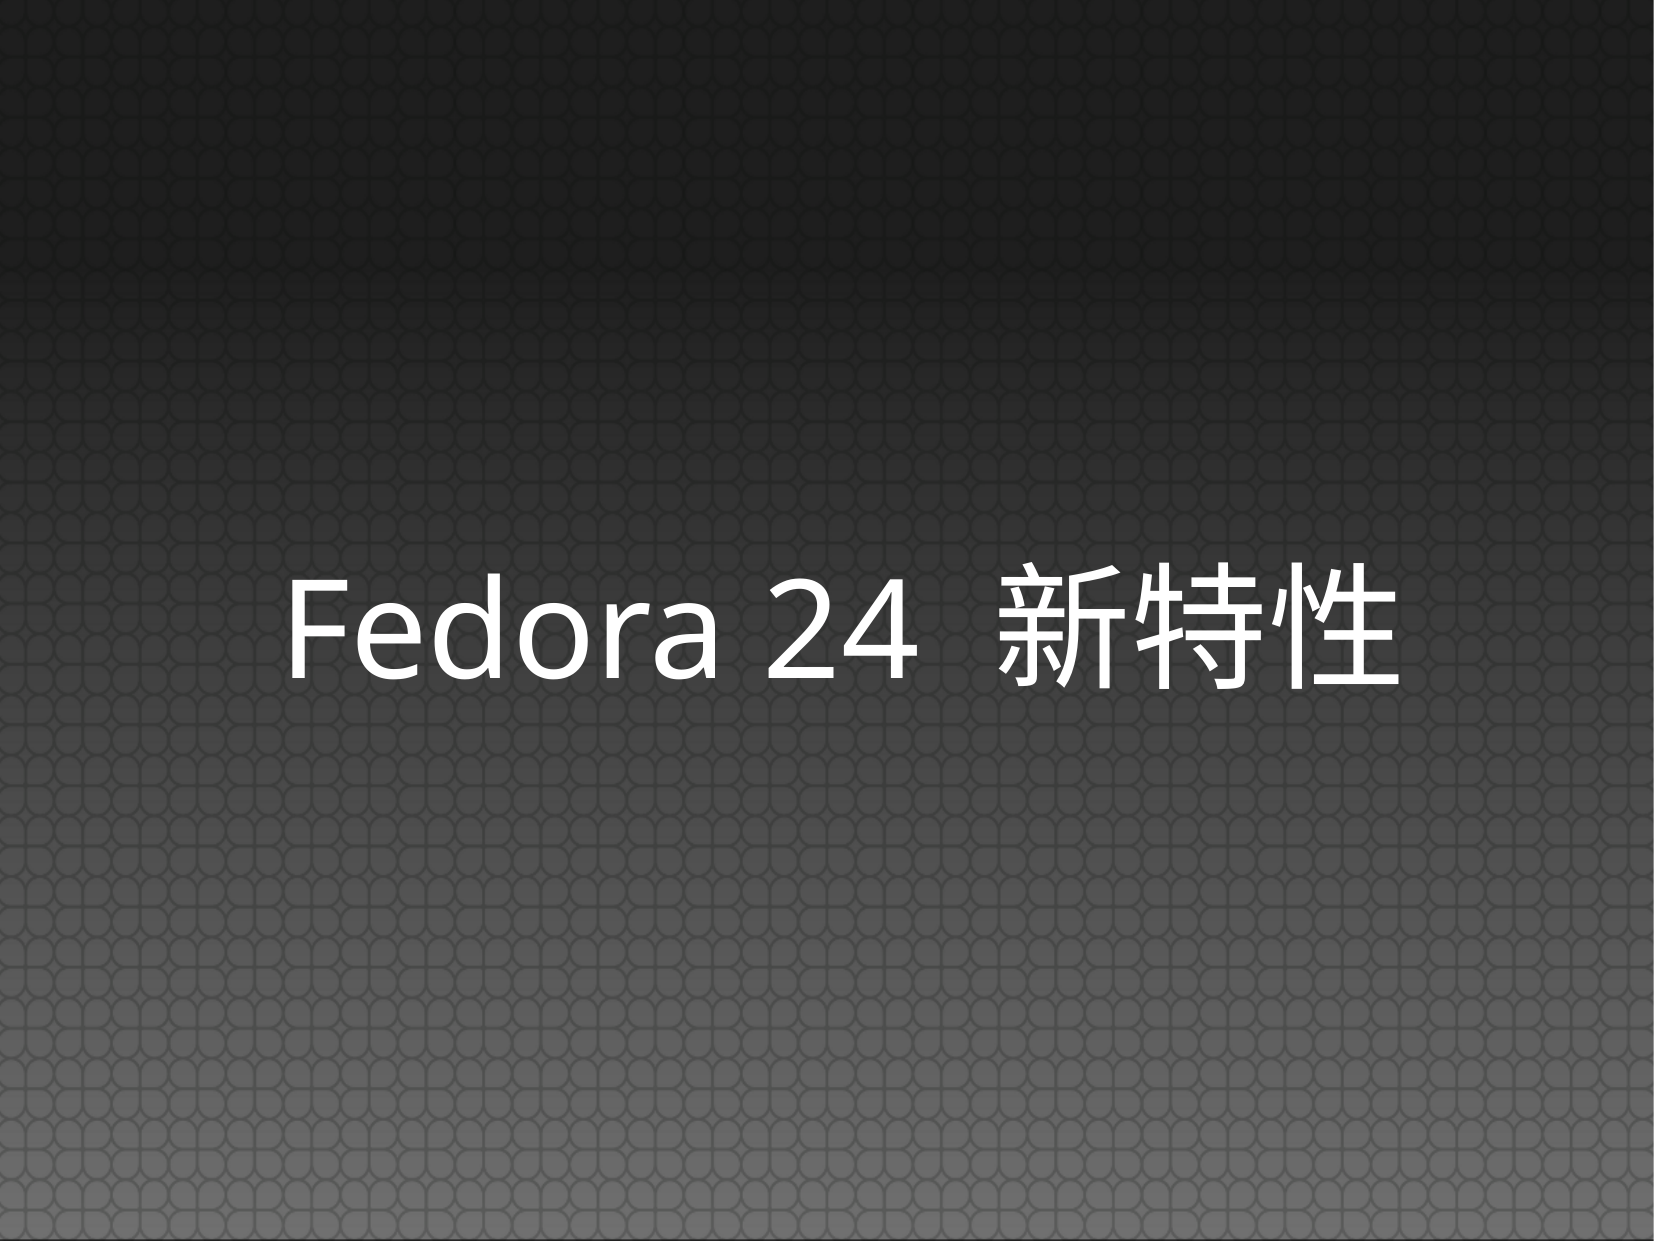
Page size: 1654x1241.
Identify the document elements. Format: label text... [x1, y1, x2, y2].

picture [0, 0, 1654, 1241]
title Fedora 24 新特性 [0, 479, 1637, 759]
